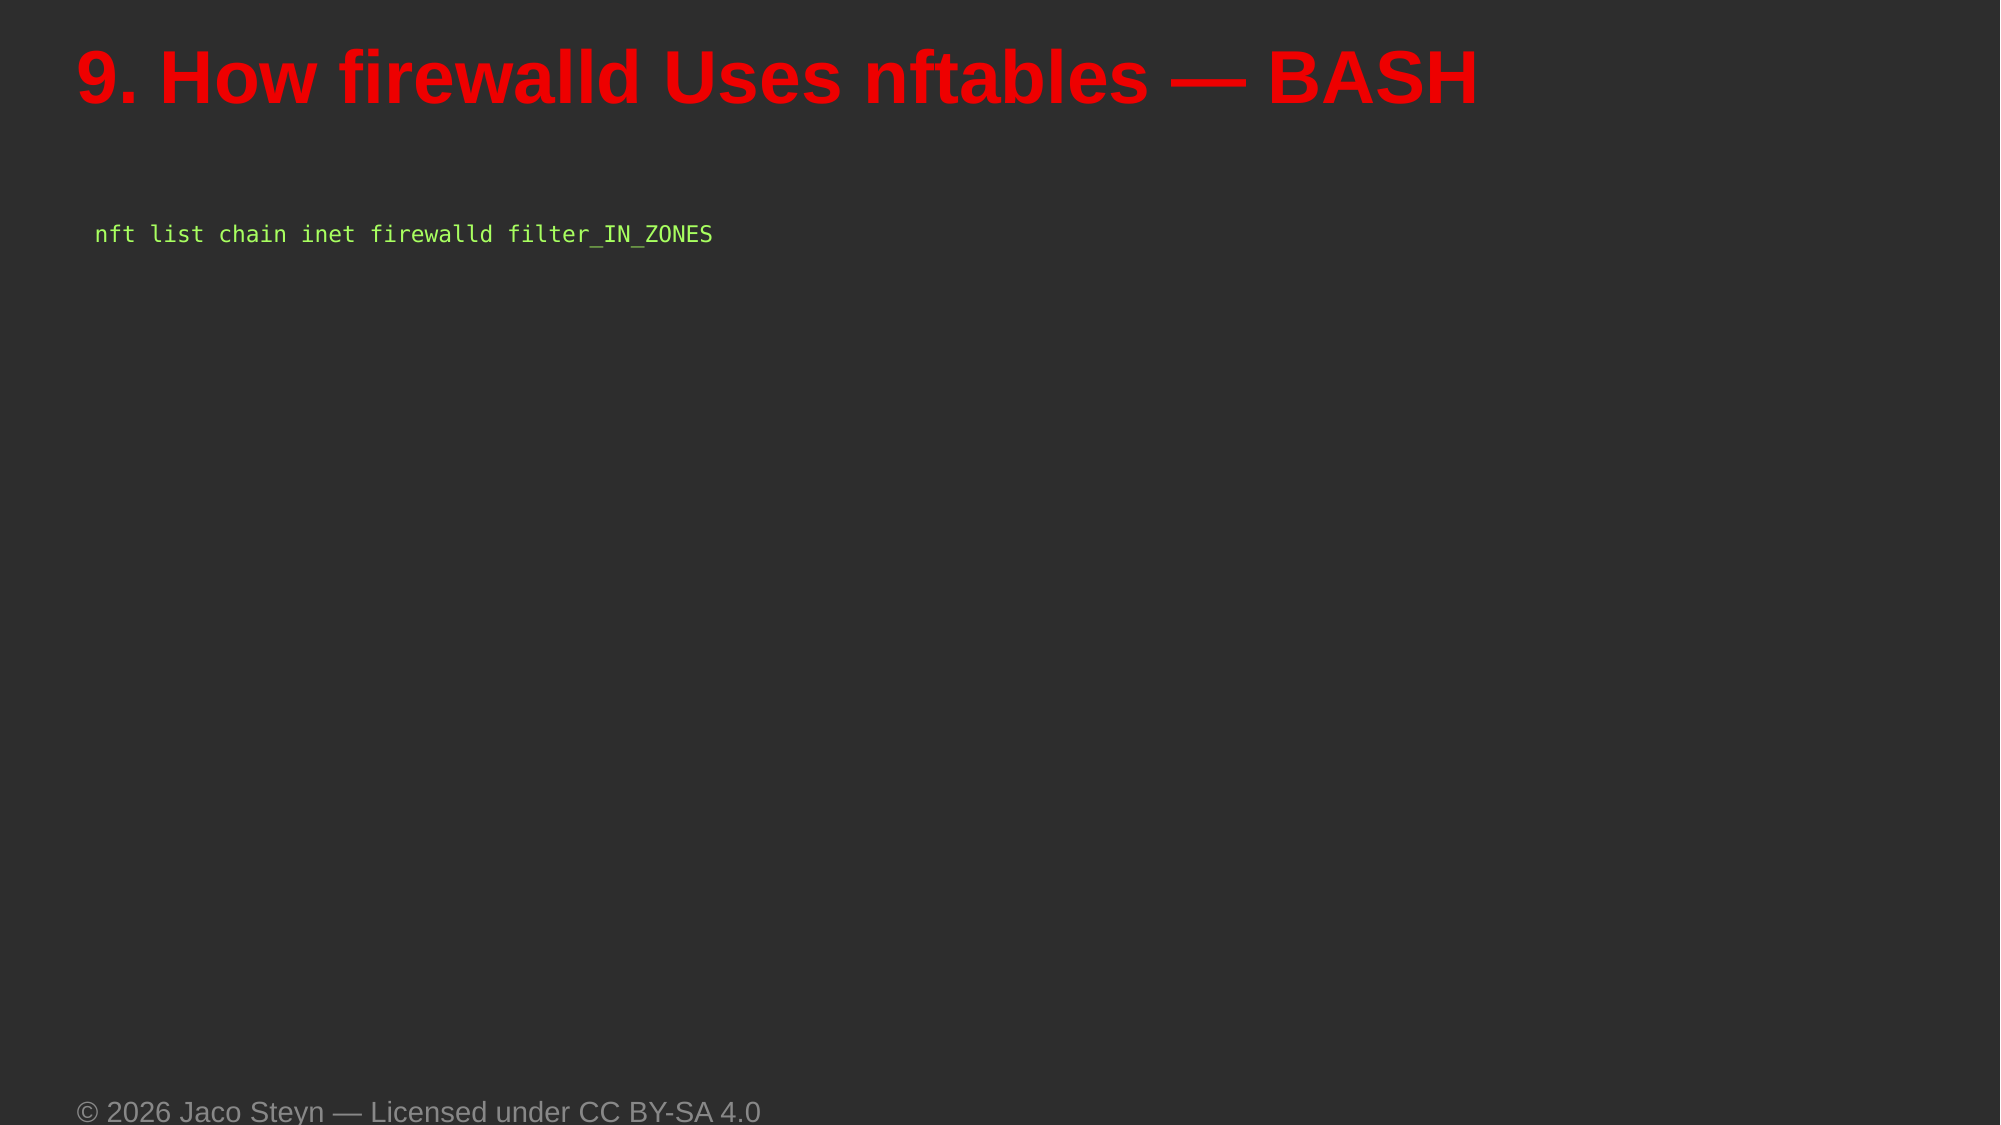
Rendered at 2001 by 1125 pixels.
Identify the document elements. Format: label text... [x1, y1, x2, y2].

text_box © 2026 Jaco Steyn — Licensed under CC BY-SA 4.0 [59, 1083, 1942, 1120]
text_box 9. How firewalld Uses nftables — BASH [59, 23, 1942, 178]
text_box nft list chain inet firewalld filter_IN_ZONES [59, 194, 1942, 1052]
